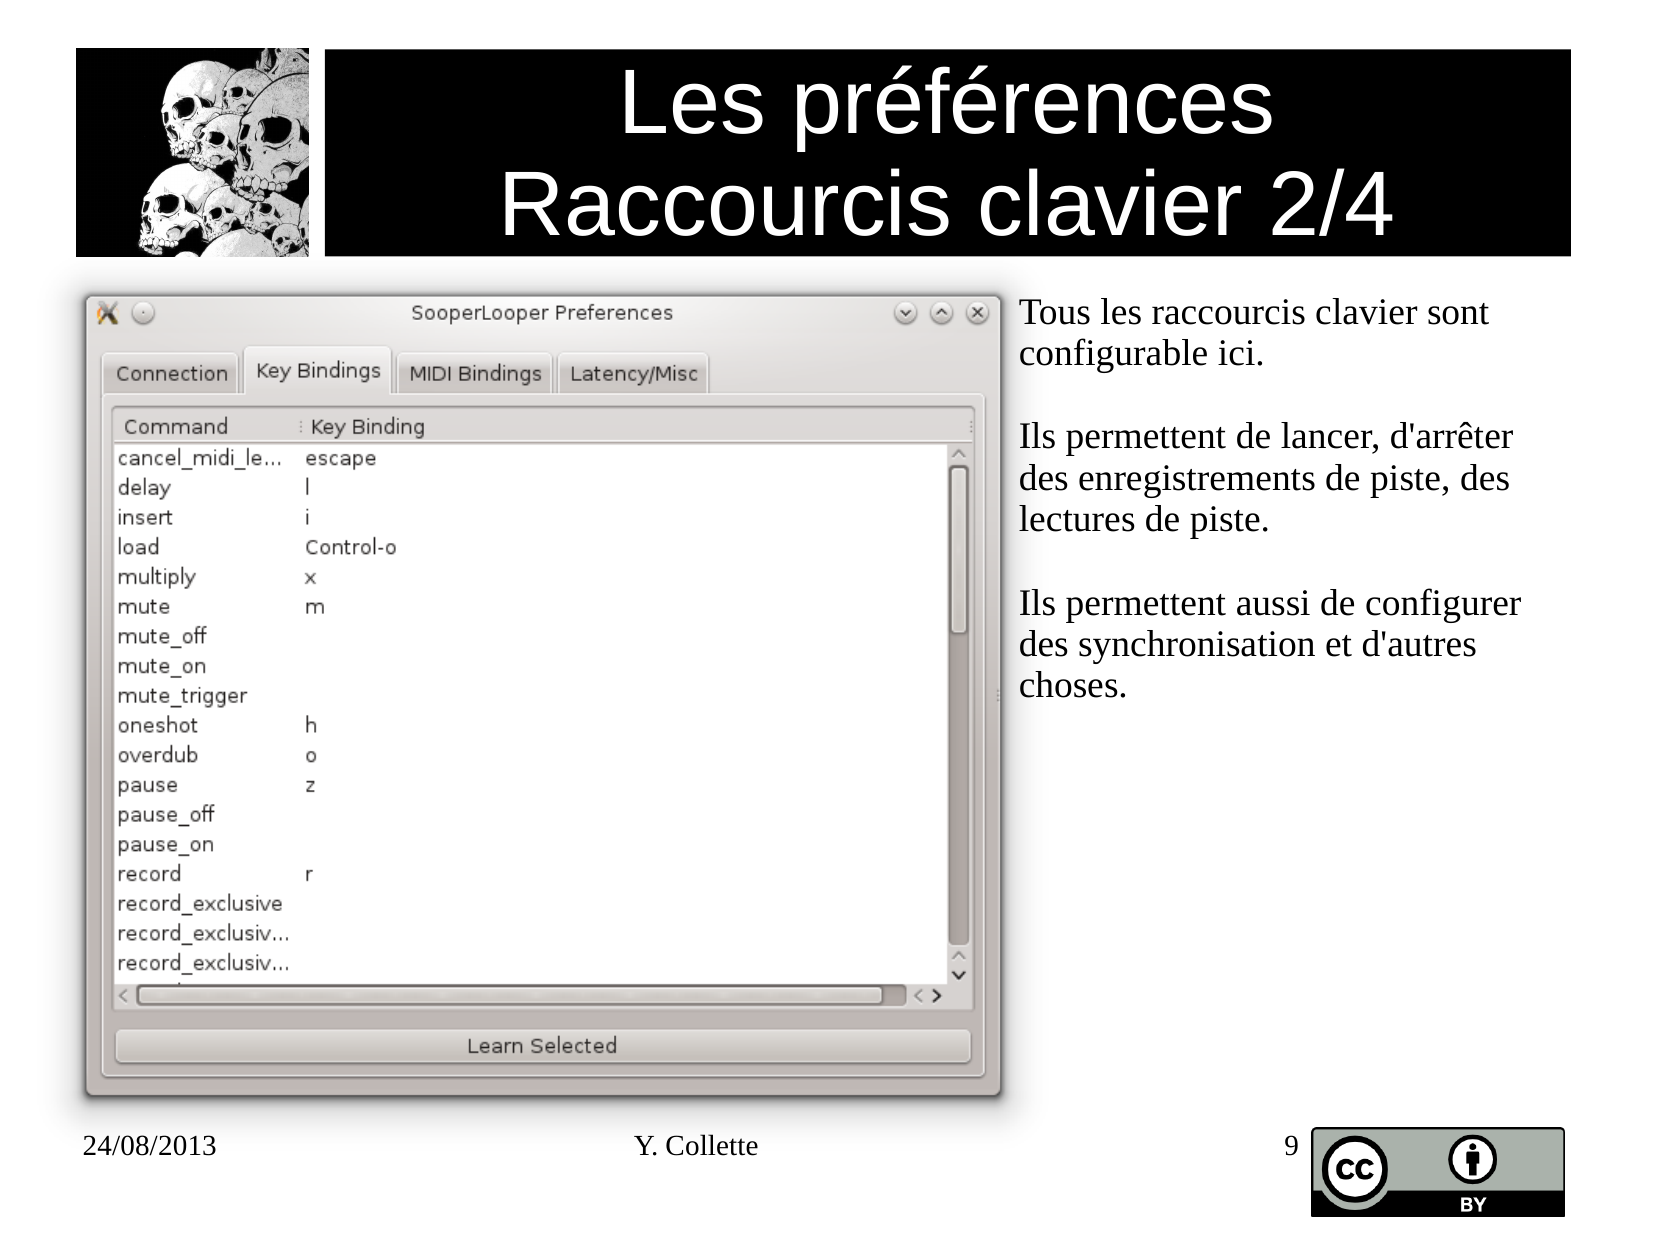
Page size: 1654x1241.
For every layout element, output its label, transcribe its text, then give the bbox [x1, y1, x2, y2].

picture [1311, 1127, 1565, 1217]
title Les préférences Raccourcis clavier 2/4 [324, 49, 1571, 257]
text_box Tous les raccourcis clavier sont configurable ici. Ils permettent de lancer, d'arrêter des enregistrements de piste, des lectures de piste. Ils permettent aussi de configurer des synchronisation et d'autres choses. [1003, 283, 1571, 714]
picture [24, 48, 1063, 1158]
